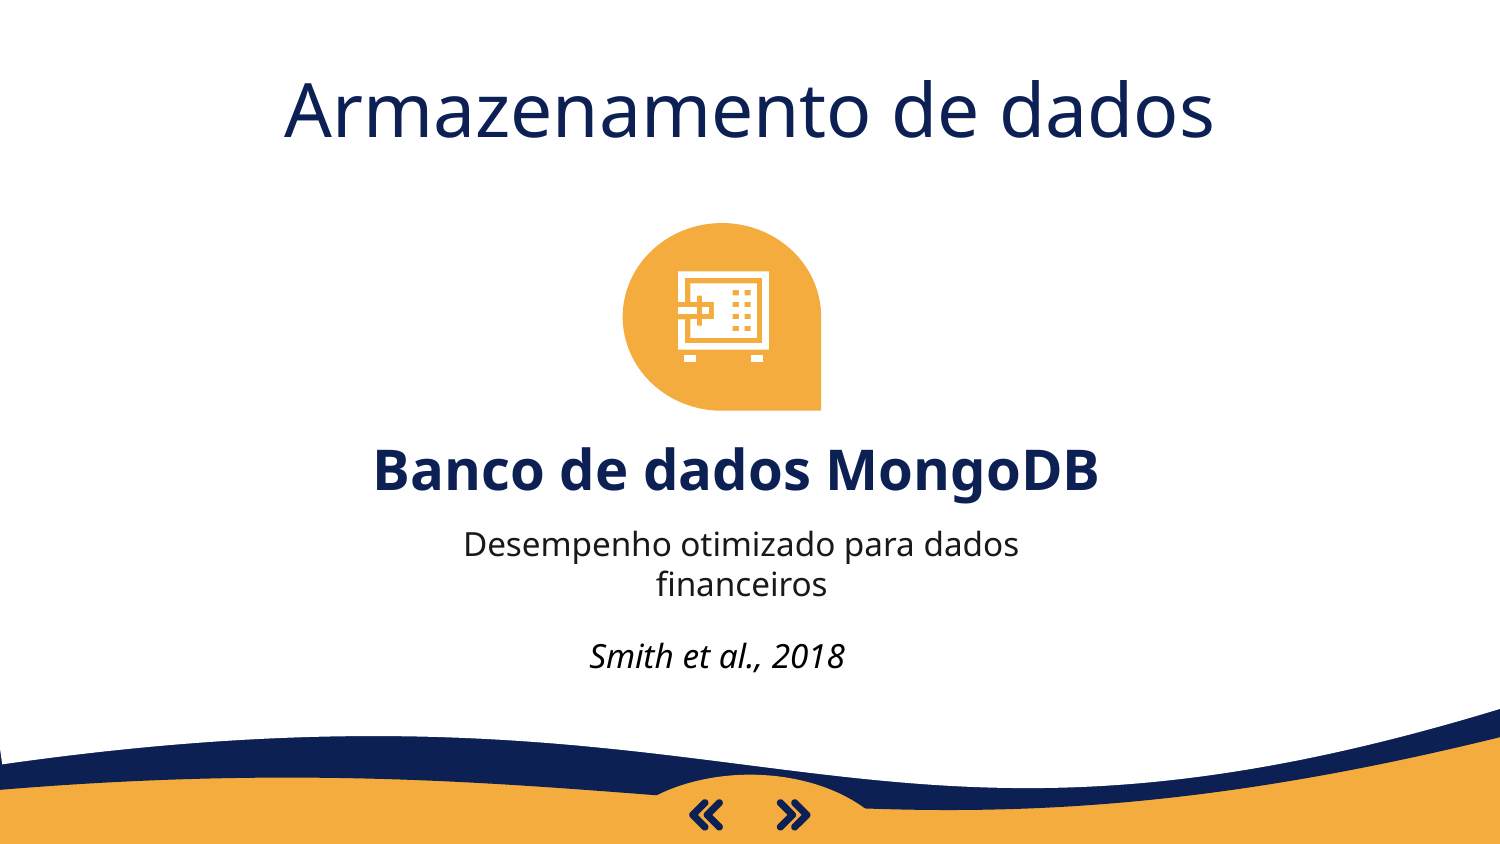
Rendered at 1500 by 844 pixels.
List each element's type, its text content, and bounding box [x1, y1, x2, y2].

text_box Banco de dados MongoDB [241, 424, 1232, 512]
text_box Smith et al., 2018 [411, 614, 1023, 695]
title Armazenamento de dados [118, 67, 1382, 147]
text_box [622, 223, 822, 411]
text_box [604, 774, 896, 844]
text_box Desempenho otimizado para dados financeiros [436, 523, 1048, 603]
